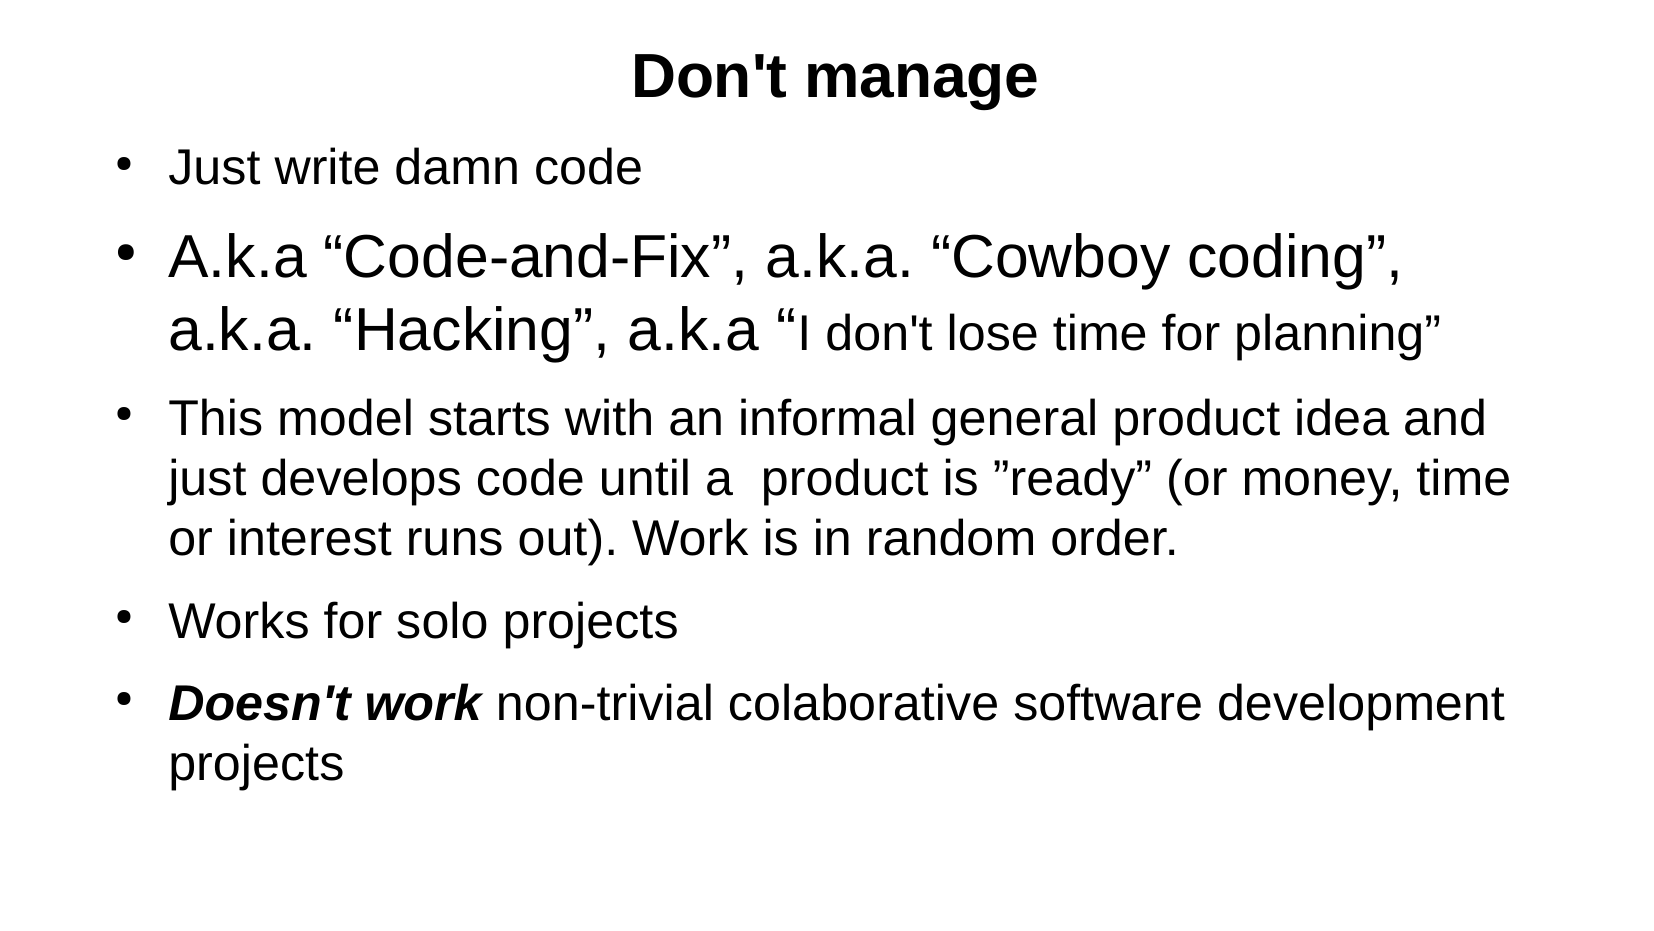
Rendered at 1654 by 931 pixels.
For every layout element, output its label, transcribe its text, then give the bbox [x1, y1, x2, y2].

title Don't manage [91, 17, 1580, 127]
list Just write damn code A.k.a “Code-and-Fix”, a.k.a. “Cowboy coding”, a.k.a. “Hacking”, a.k.a “I don't lose time for planning” This model starts with an informal general product idea and just develops code until a product is ”ready” (or money, time or interest runs out). Work is in random order. Works for solo projects Doesn't work non-trivial colaborative software development projects [82, 126, 1538, 889]
